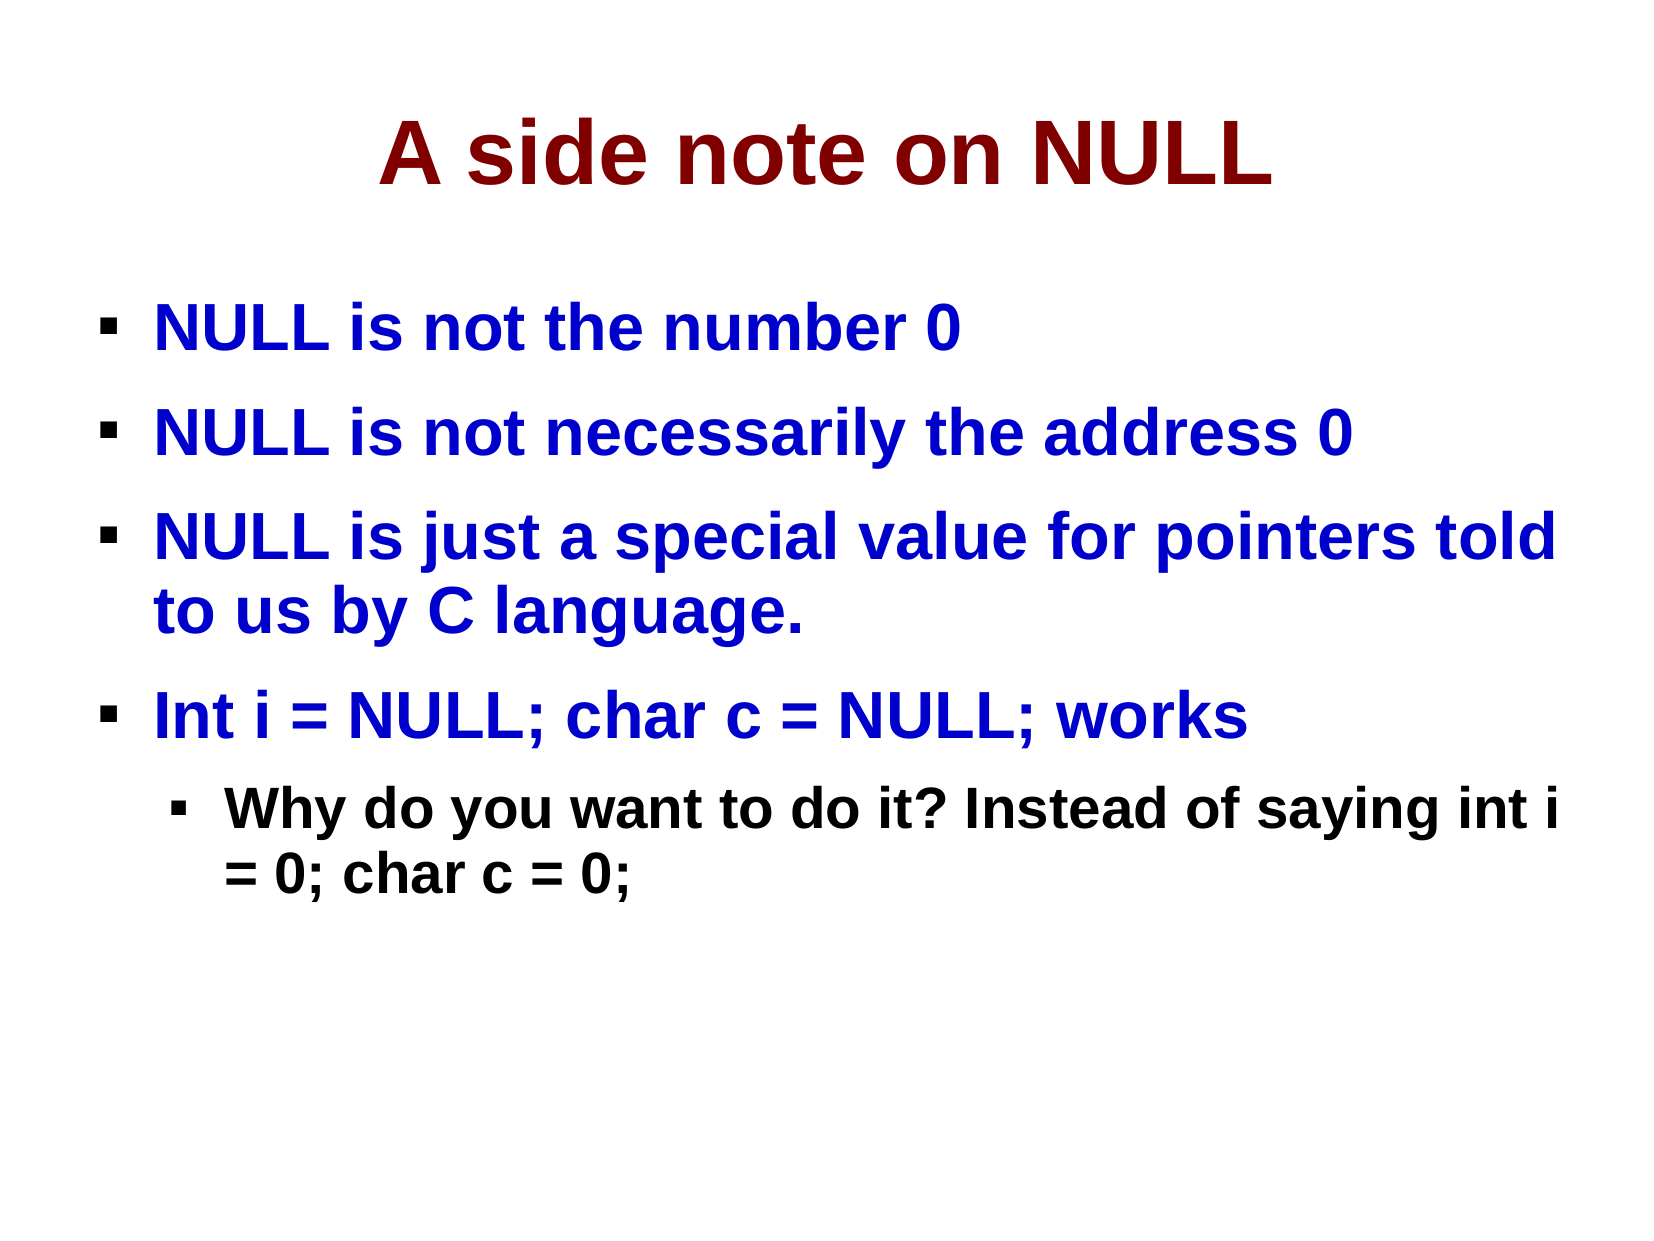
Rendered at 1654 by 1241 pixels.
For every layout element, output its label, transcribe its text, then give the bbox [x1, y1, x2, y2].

title A side note on NULL [82, 49, 1571, 257]
list NULL is not the number 0 NULL is not necessarily the address 0 NULL is just a special value for pointers told to us by C language. Int i = NULL; char c = NULL; works Why do you want to do it? Instead of saying int i = 0; char c = 0; [82, 290, 1595, 1158]
